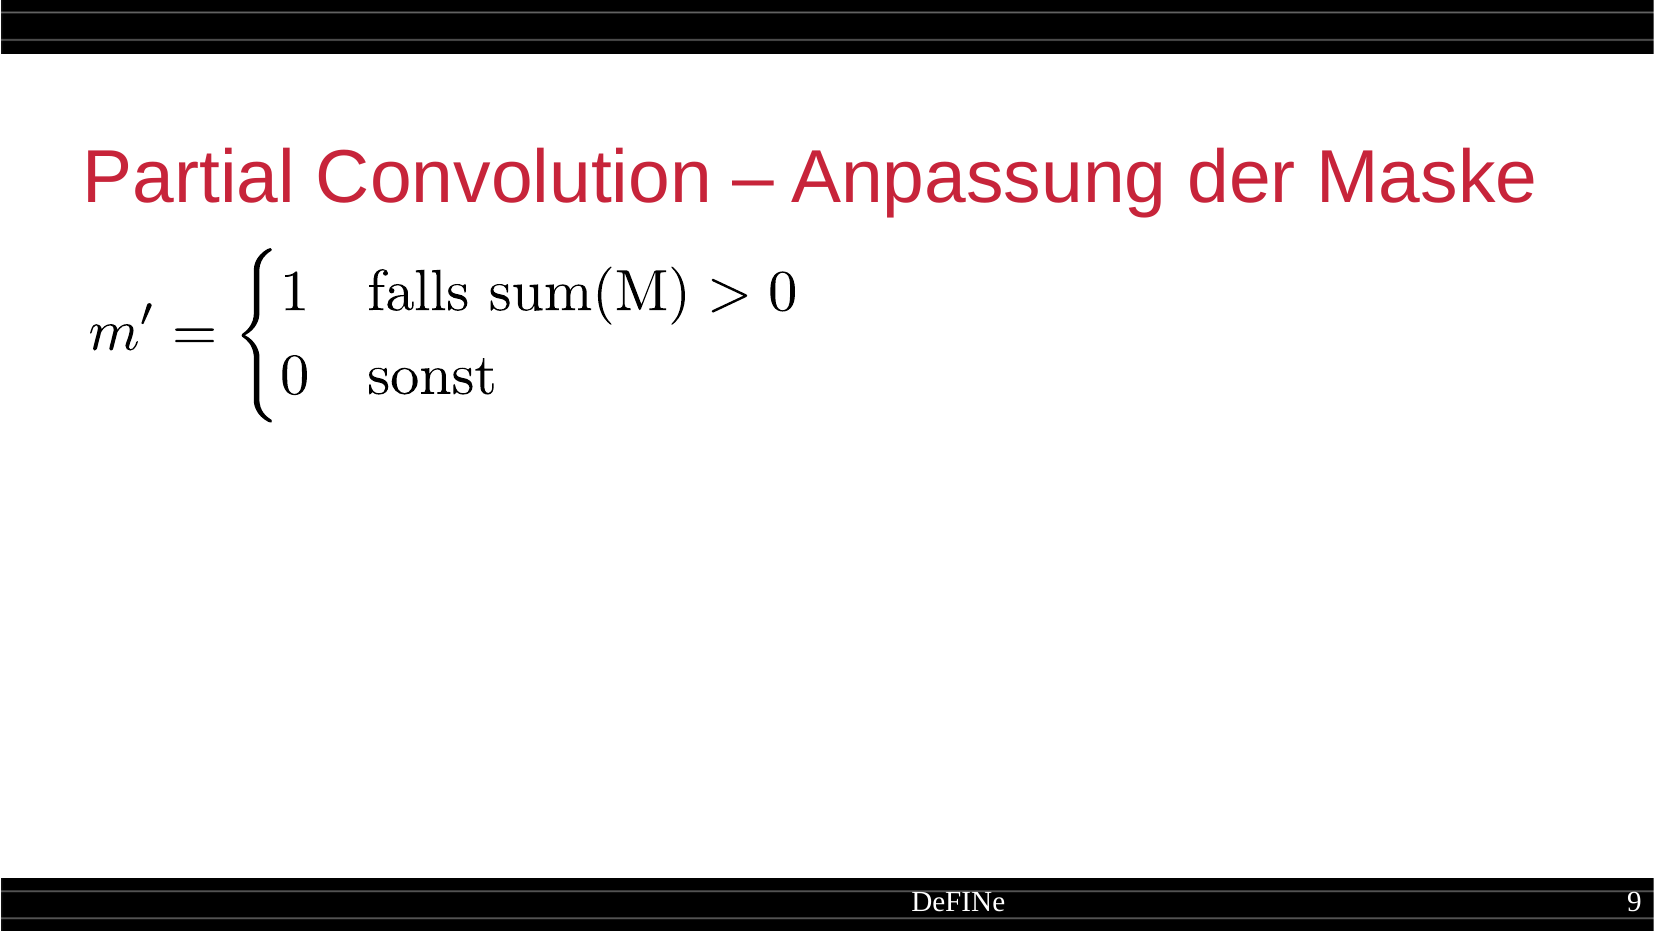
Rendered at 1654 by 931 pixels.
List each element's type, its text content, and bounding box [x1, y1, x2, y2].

text_box [90, 248, 796, 423]
title Partial Convolution – Anpassung der Maske [82, 92, 1571, 249]
picture [1, 0, 1654, 54]
picture [1, 878, 1654, 931]
